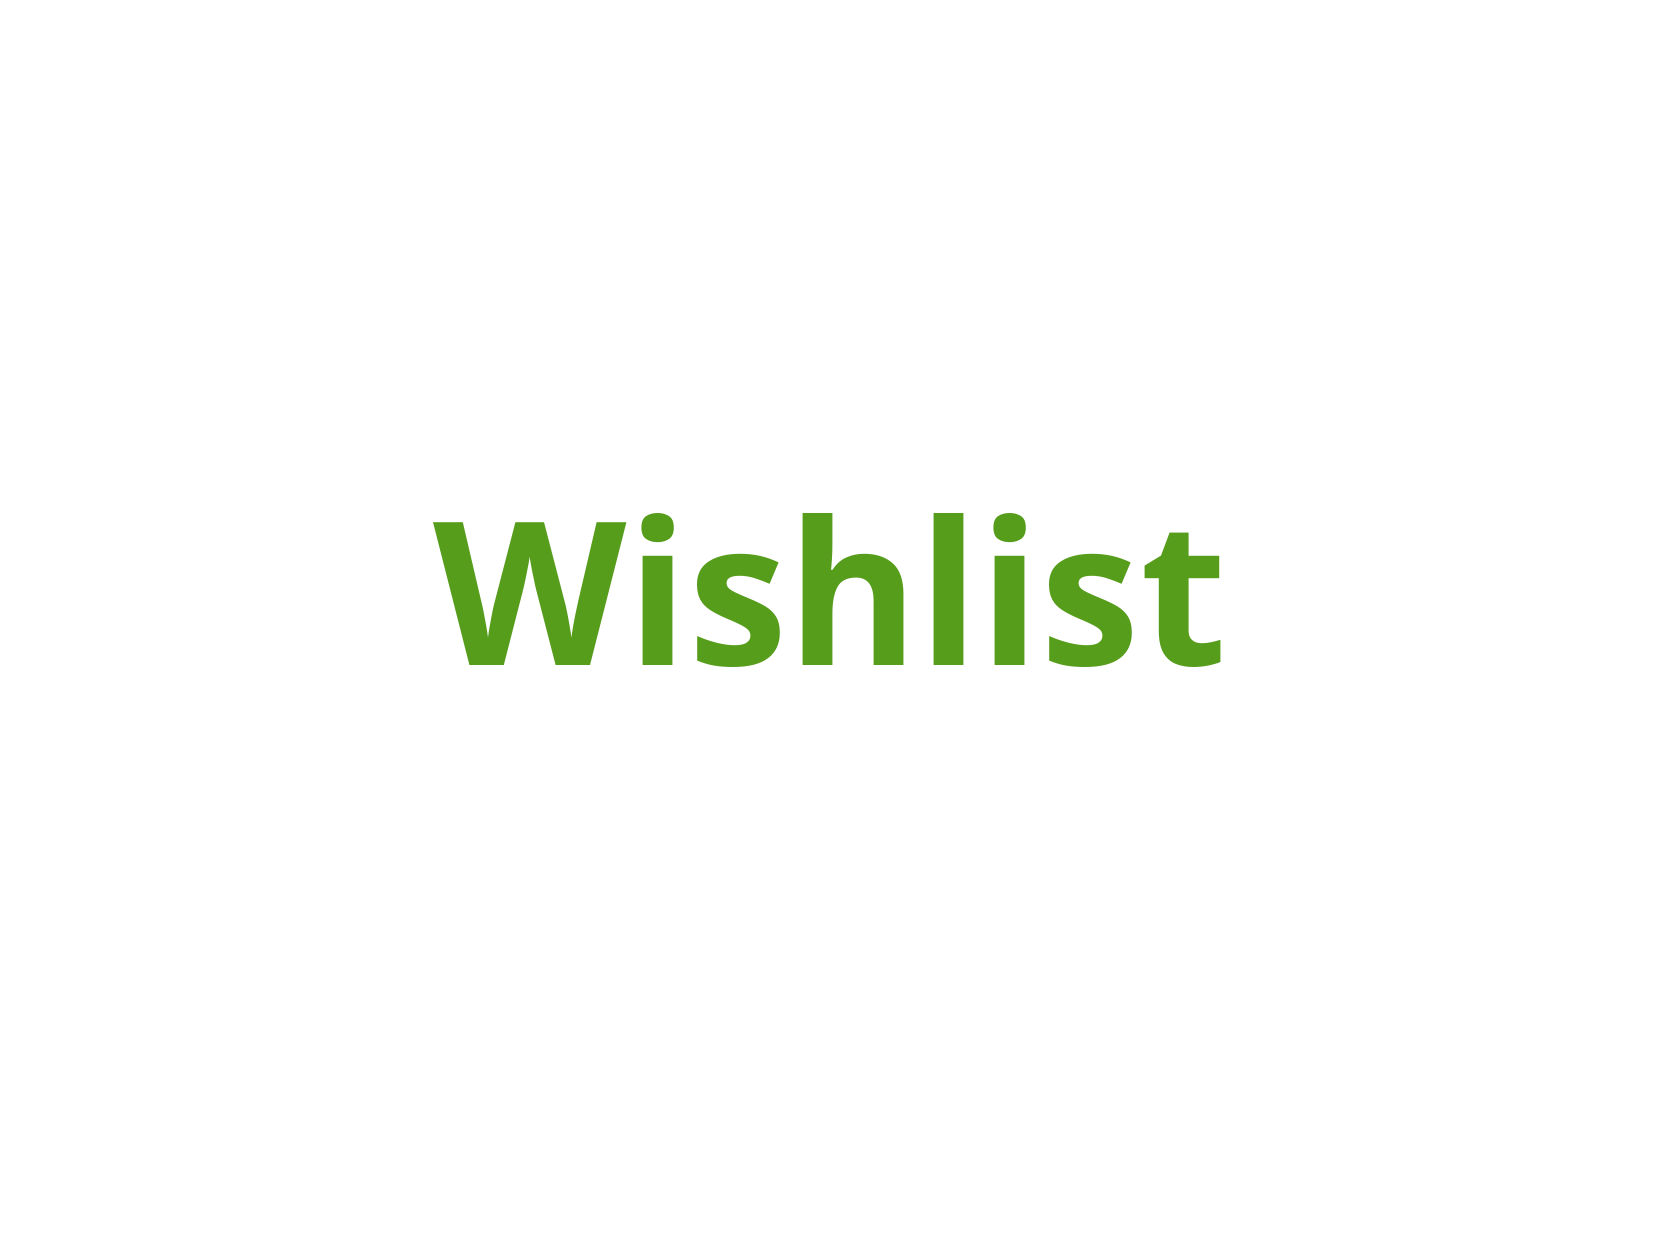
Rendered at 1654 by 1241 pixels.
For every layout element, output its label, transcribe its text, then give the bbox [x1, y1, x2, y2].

title Wishlist [86, 447, 1576, 730]
